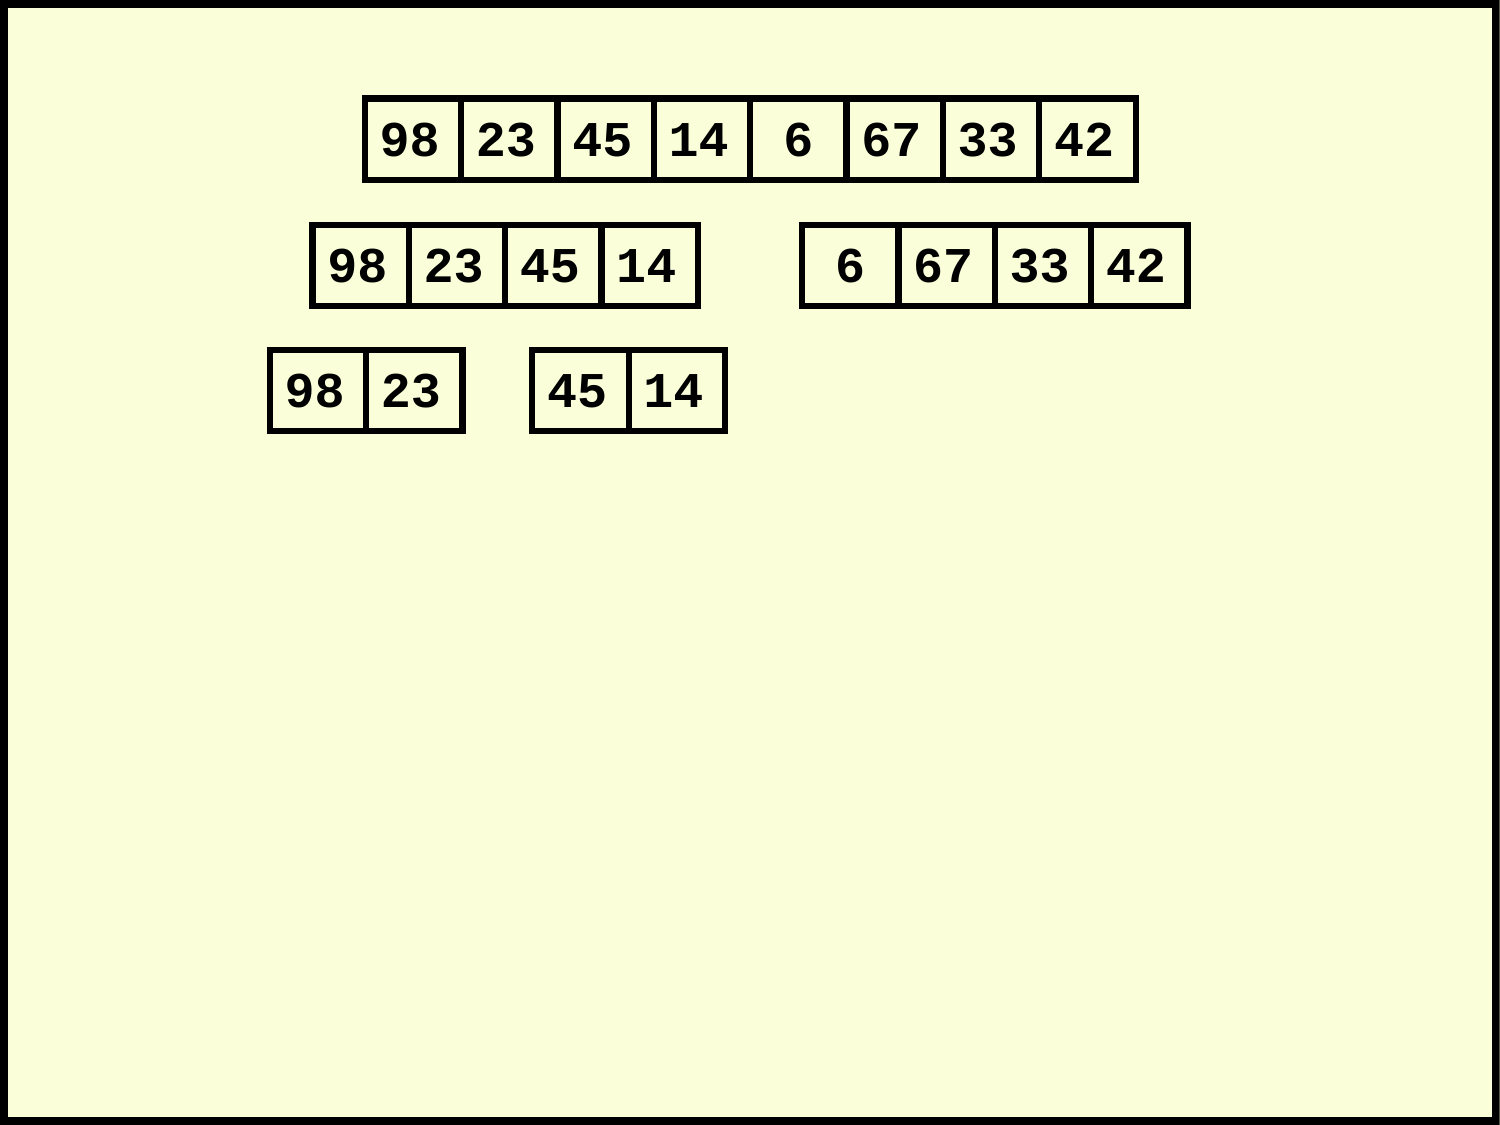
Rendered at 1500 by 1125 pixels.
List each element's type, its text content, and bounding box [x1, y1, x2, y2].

text_box 6 [802, 224, 899, 307]
text_box 23 [367, 350, 463, 432]
text_box 14 [653, 98, 750, 180]
text_box 67 [899, 224, 994, 307]
text_box 6 [750, 98, 847, 180]
text_box 23 [409, 224, 506, 307]
text_box 42 [1039, 98, 1136, 180]
text_box 45 [506, 224, 601, 307]
text_box 98 [269, 350, 367, 432]
text_box 45 [558, 98, 653, 180]
text_box 45 [532, 350, 628, 432]
text_box 33 [942, 98, 1039, 180]
text_box 67 [847, 98, 942, 180]
text_box 98 [312, 224, 409, 307]
text_box 42 [1091, 224, 1188, 307]
text_box 33 [994, 224, 1091, 307]
text_box 98 [364, 98, 462, 180]
text_box 14 [628, 350, 726, 432]
text_box 14 [601, 224, 698, 307]
text_box 23 [462, 98, 558, 180]
